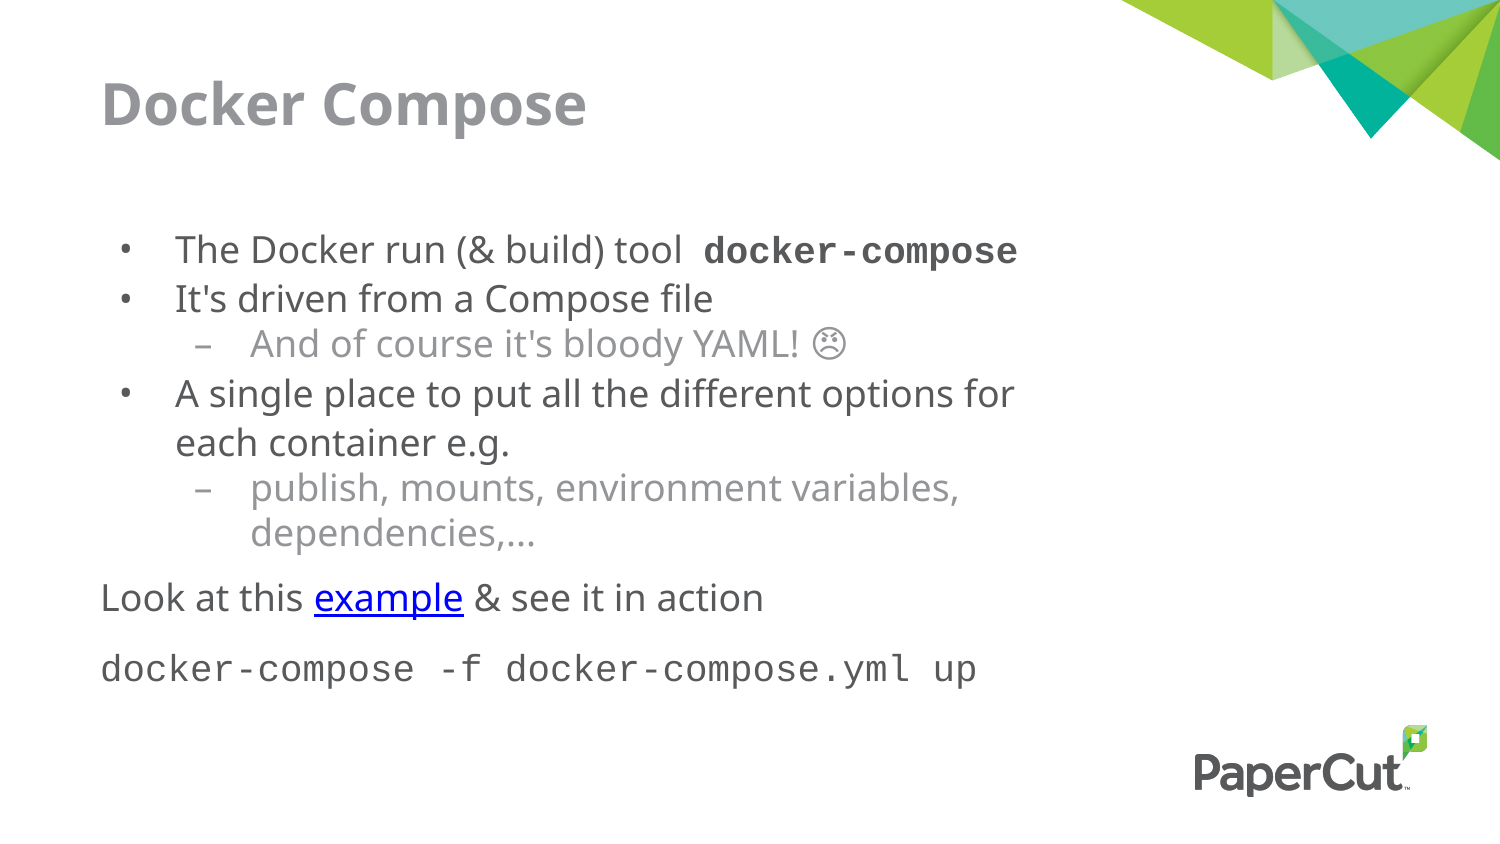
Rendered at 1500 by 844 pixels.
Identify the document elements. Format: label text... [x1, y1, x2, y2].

picture [1119, 0, 1500, 162]
picture [1195, 725, 1427, 797]
list The Docker run (& build) tool docker-compose It's driven from a Compose file And of course it's bloody YAML! 😠 A single place to put all the different options for each container e.g. publish, mounts, environment variables, dependencies,... Look at this example & see it in action docker-compose -f docker-compose.yml up [100, 221, 1094, 706]
title Docker Compose [100, 67, 1214, 196]
